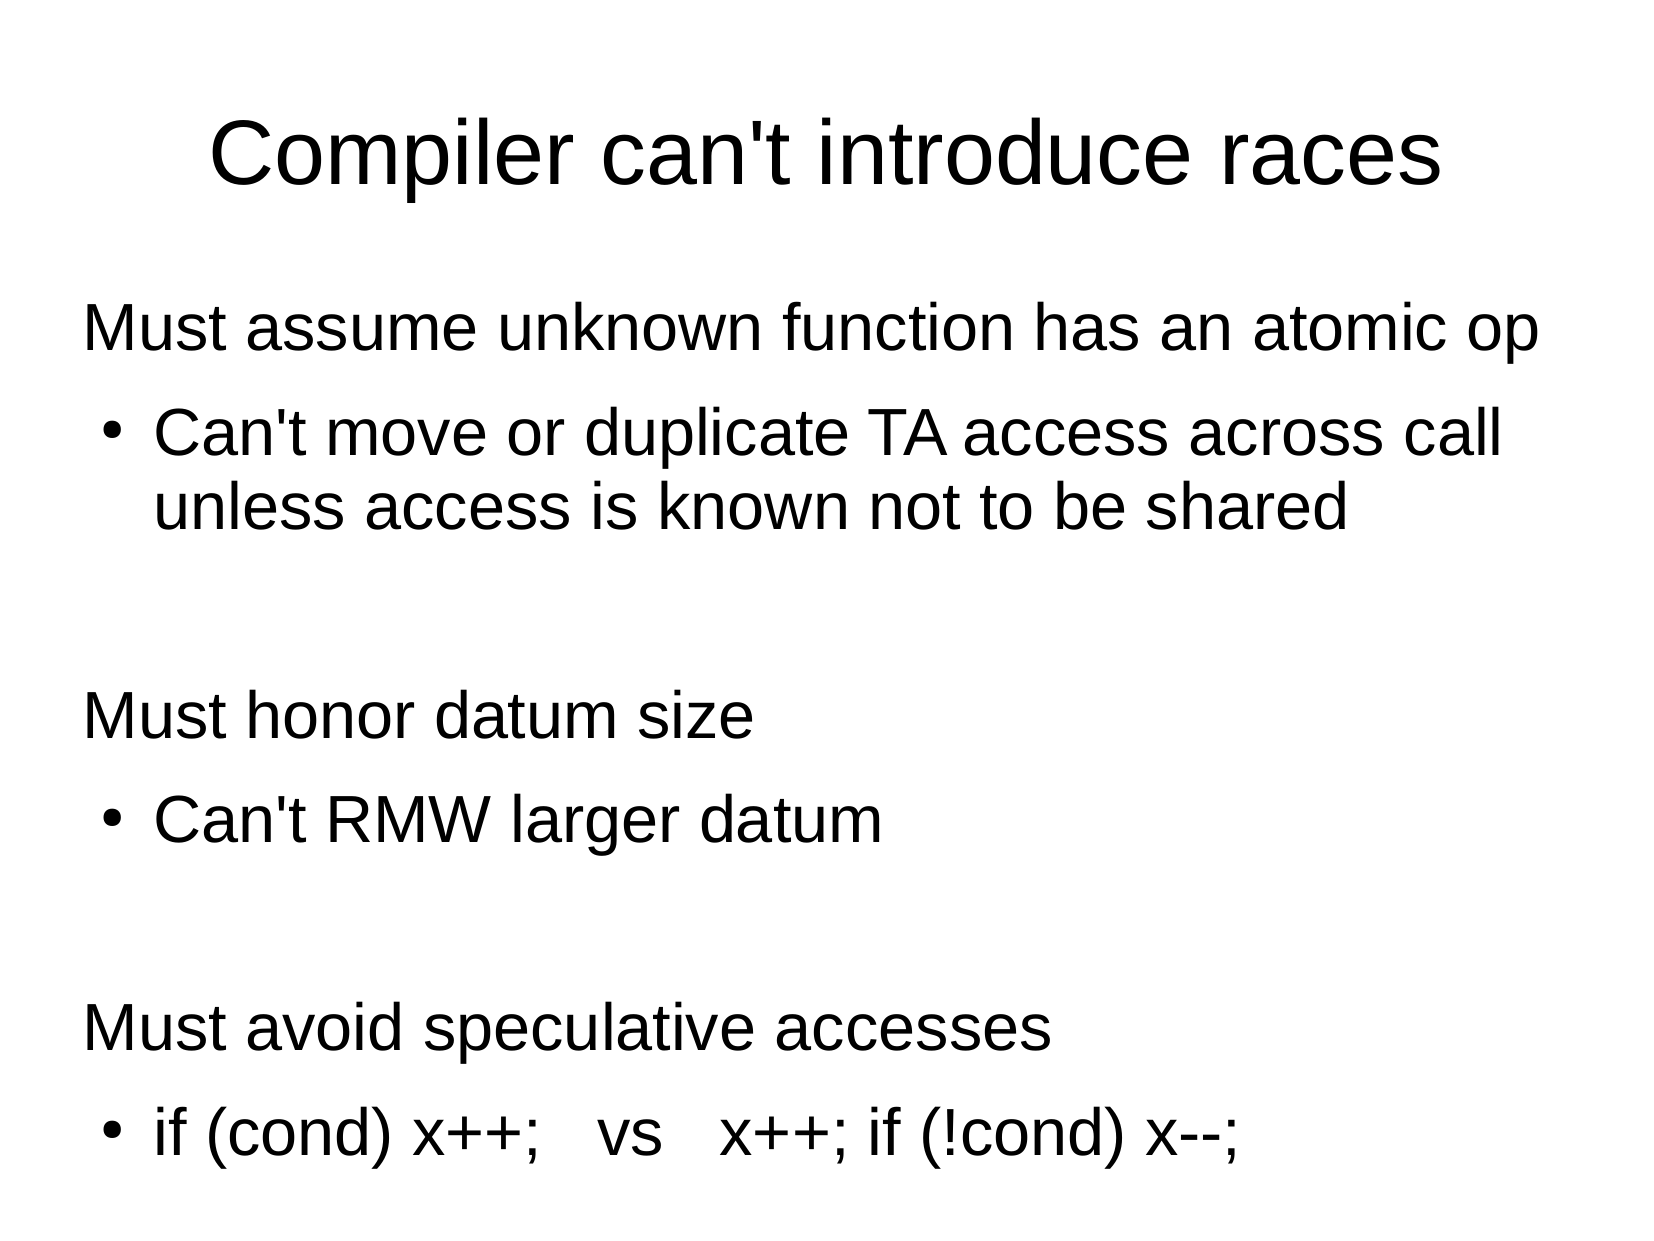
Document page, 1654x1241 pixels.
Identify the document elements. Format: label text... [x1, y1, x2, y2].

list Must assume unknown function has an atomic op Can't move or duplicate TA access across call unless access is known not to be shared Must honor datum size Can't RMW larger datum Must avoid speculative accesses if (cond) x++; vs x++; if (!cond) x--; [82, 290, 1571, 1168]
title Compiler can't introduce races [82, 49, 1571, 257]
